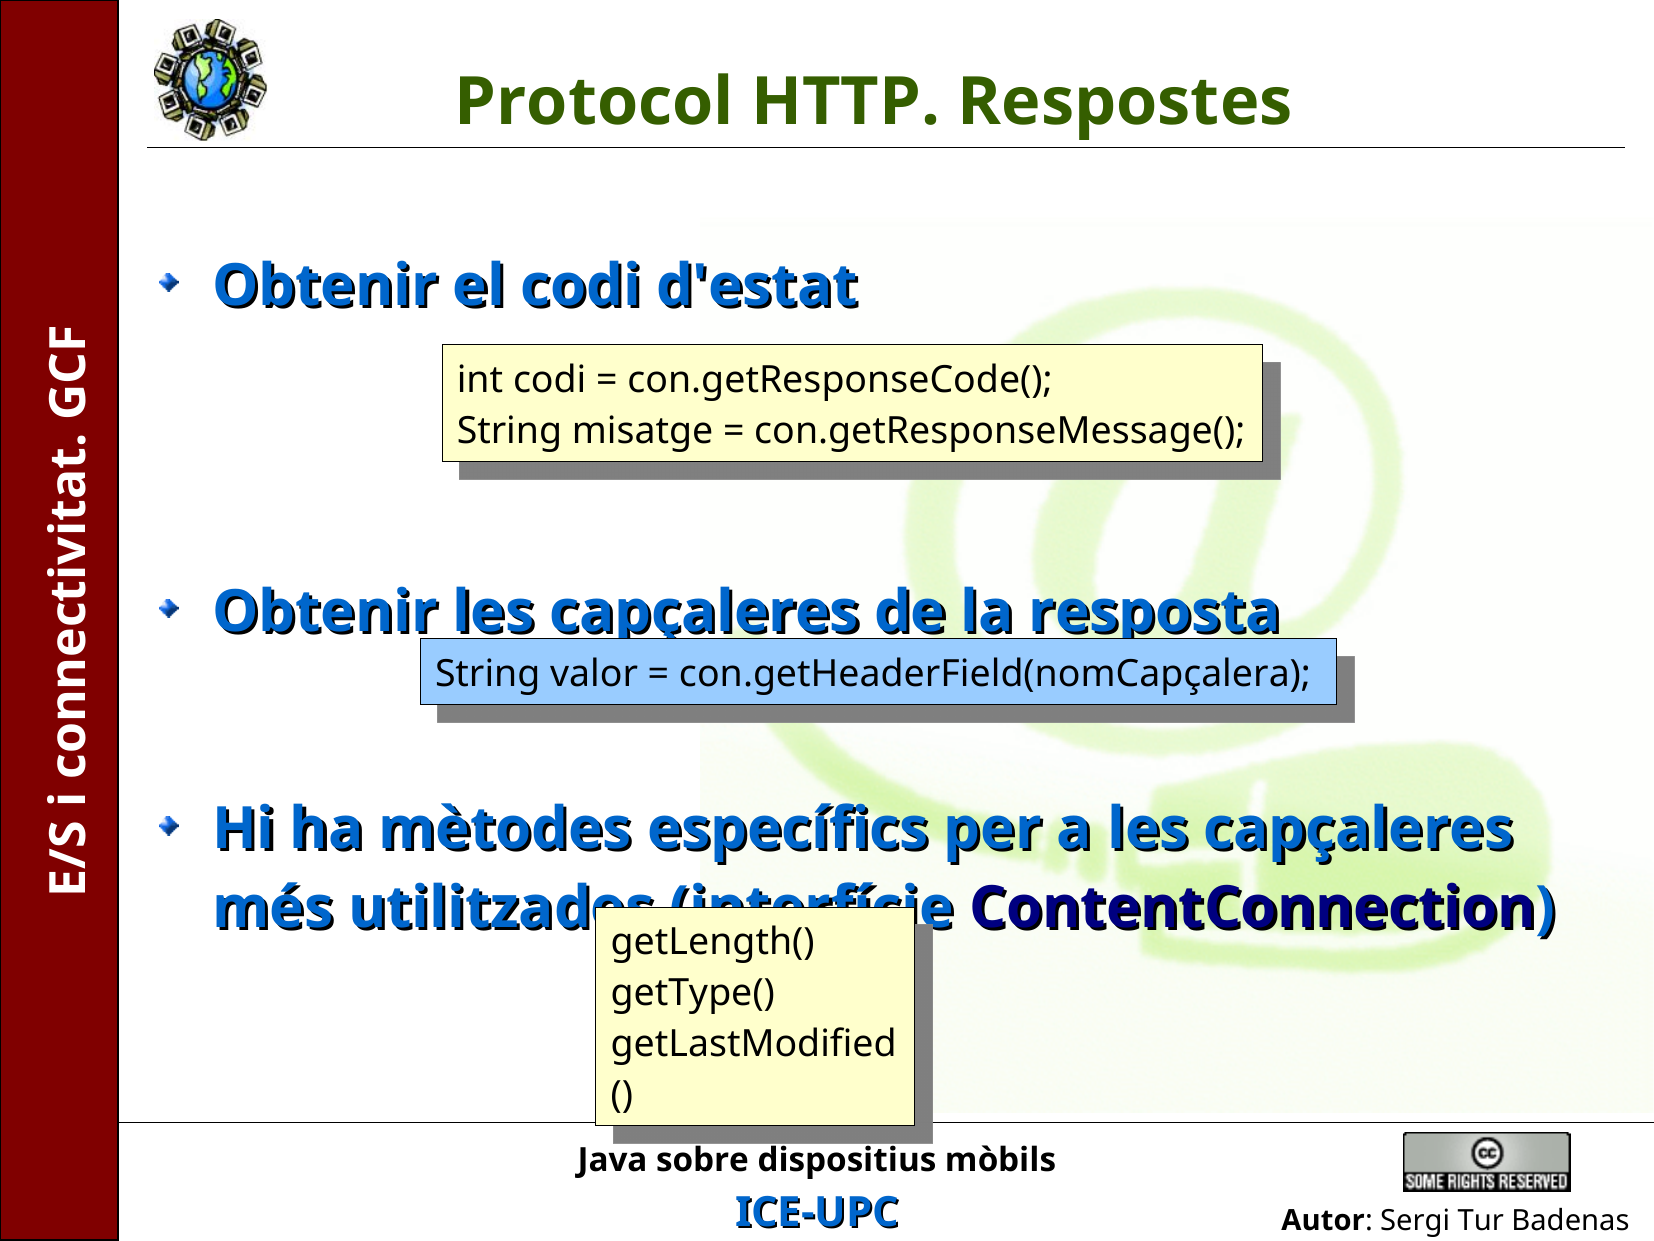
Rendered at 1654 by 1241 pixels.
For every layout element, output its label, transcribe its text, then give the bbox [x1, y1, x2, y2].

text_box String valor = con.getHeaderField(nomCapçalera); [420, 638, 1337, 699]
picture [1403, 1132, 1571, 1192]
title Protocol HTTP. Respostes [129, 56, 1619, 141]
picture [700, 217, 1654, 1113]
text_box int codi = con.getResponseCode(); String misatge = con.getResponseMessage(); [442, 344, 1263, 450]
text_box getLength() getType() getLastModified() [595, 907, 915, 1058]
picture [154, 19, 268, 56]
list Obtenir el codi d'estat Obtenir les capçaleres de la resposta Hi ha mètodes específics per a les capçaleres més utilitzades (interfície ContentConnection) [141, 242, 1630, 1078]
